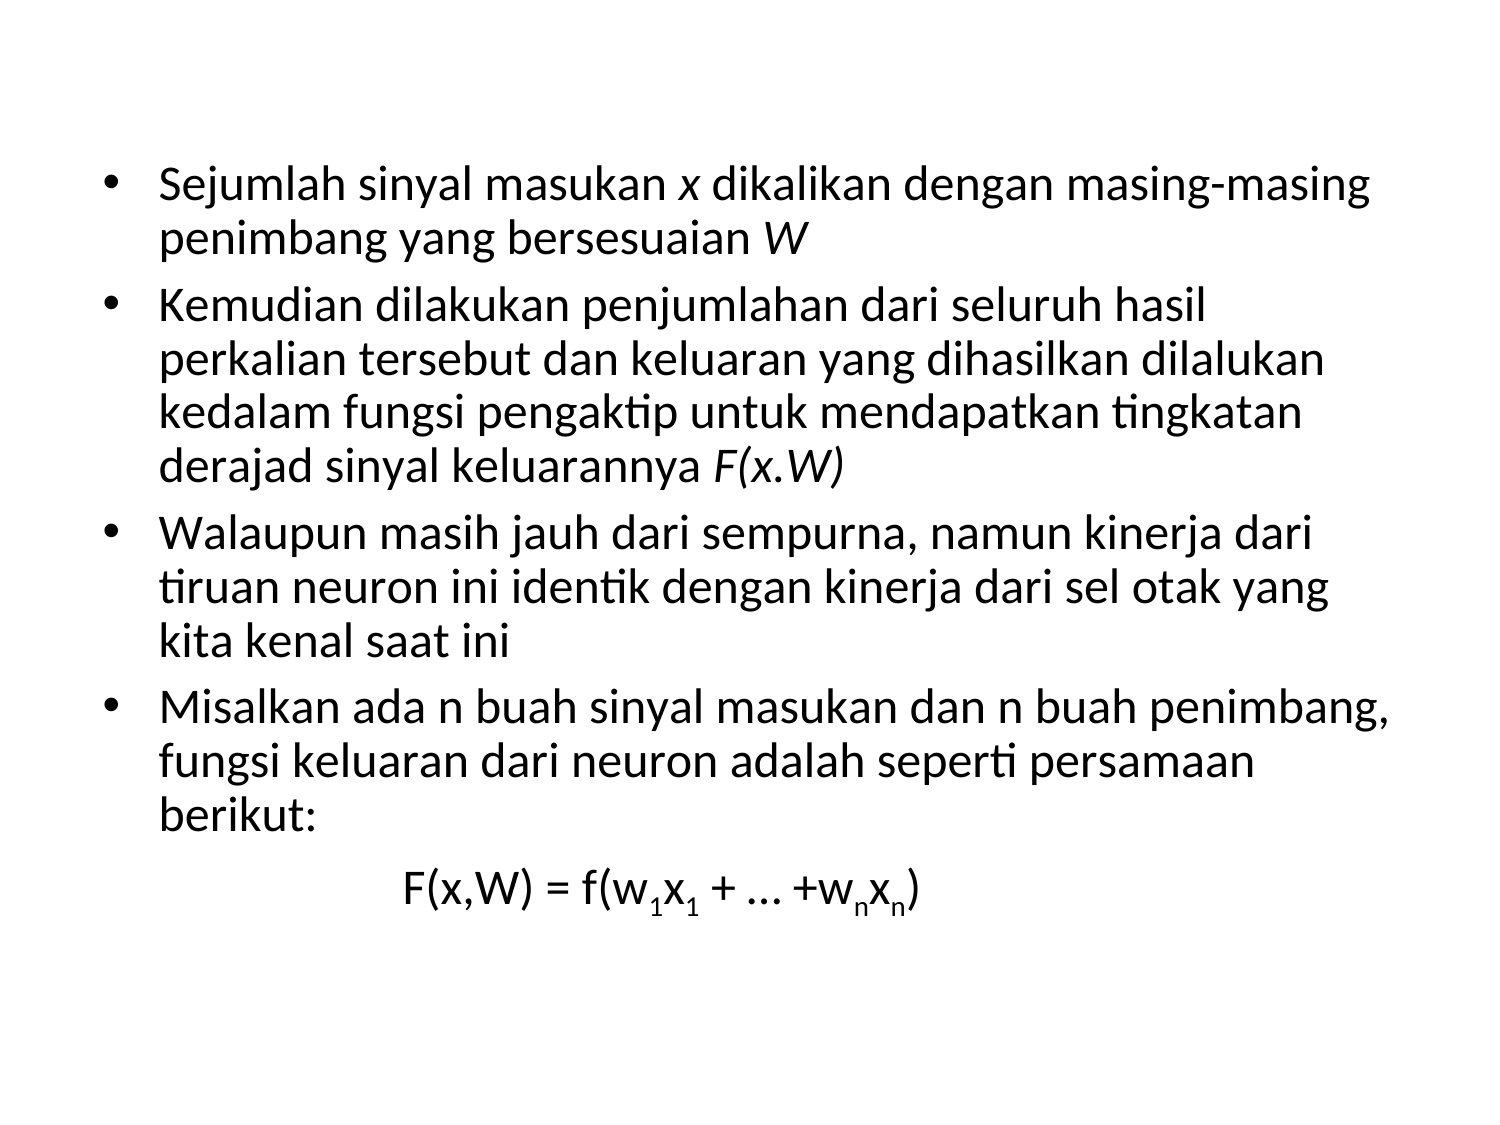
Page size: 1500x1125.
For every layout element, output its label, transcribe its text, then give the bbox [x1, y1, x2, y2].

list Sejumlah sinyal masukan x dikalikan dengan masing-masing penimbang yang bersesuaian W Kemudian dilakukan penjumlahan dari seluruh hasil perkalian tersebut dan keluaran yang dihasilkan dilalukan kedalam fungsi pengaktip untuk mendapatkan tingkatan derajad sinyal keluarannya F(x.W) Walaupun masih jauh dari sempurna, namun kinerja dari tiruan neuron ini identik dengan kinerja dari sel otak yang kita kenal saat ini Misalkan ada n buah sinyal masukan dan n buah penimbang, fungsi keluaran dari neuron adalah seperti persamaan berikut: F(x,W) = f(w1x1 + … +wnxn) [87, 149, 1413, 1038]
